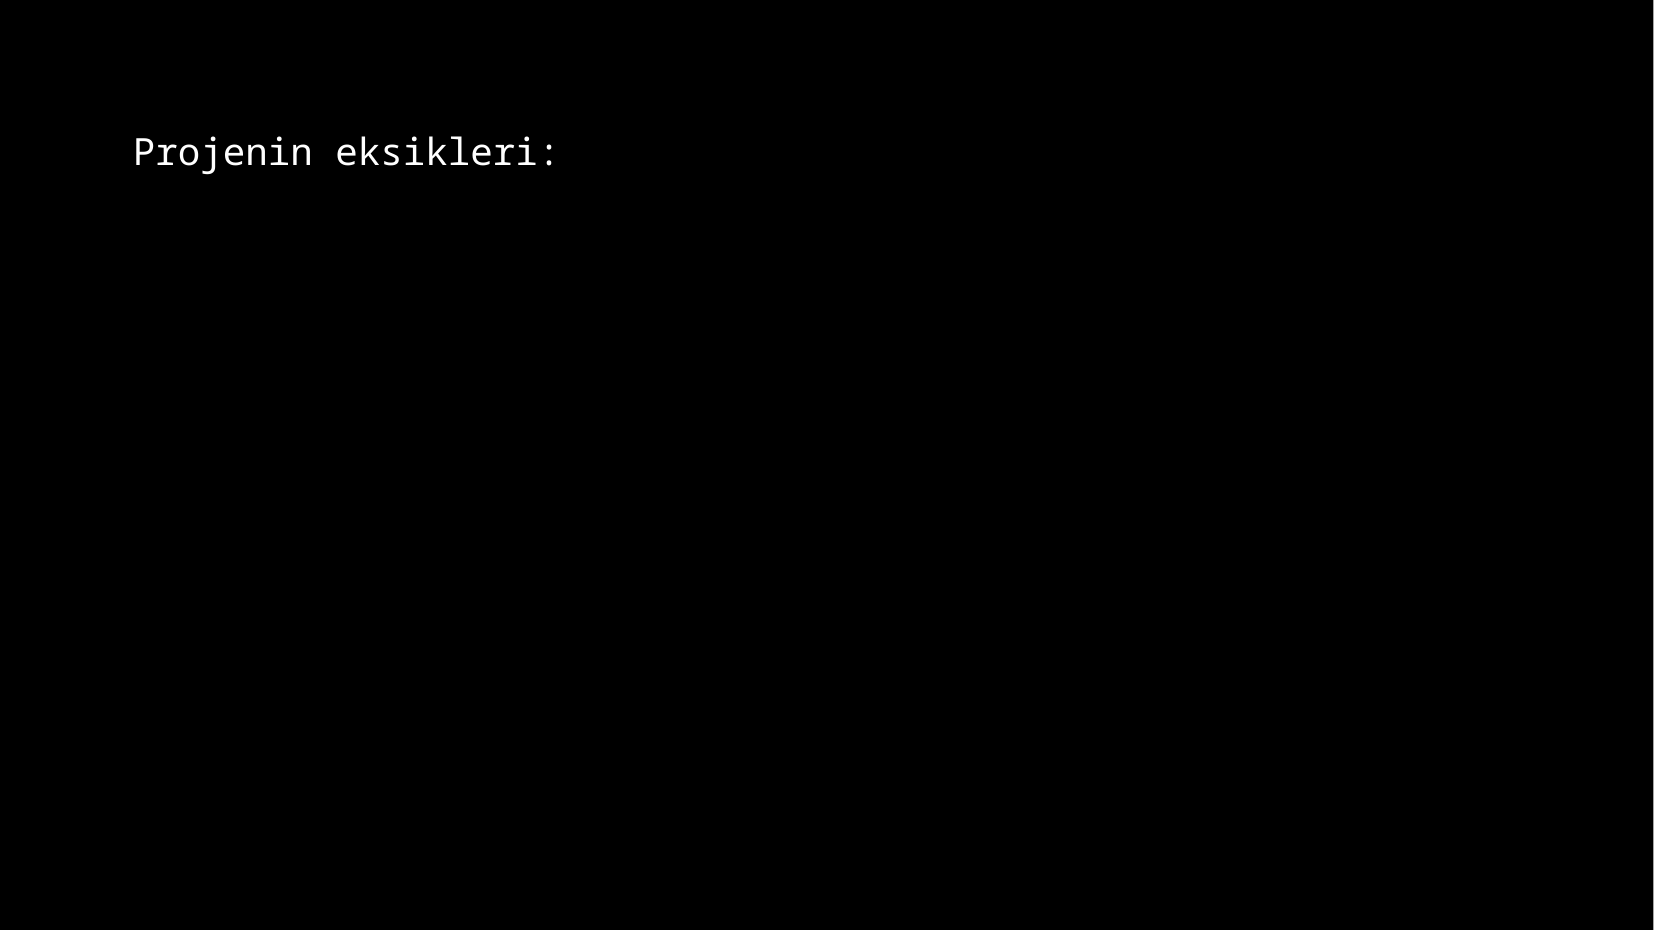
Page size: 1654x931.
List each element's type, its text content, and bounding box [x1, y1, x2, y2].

text_box Projenin eksikleri: [118, 118, 1536, 827]
